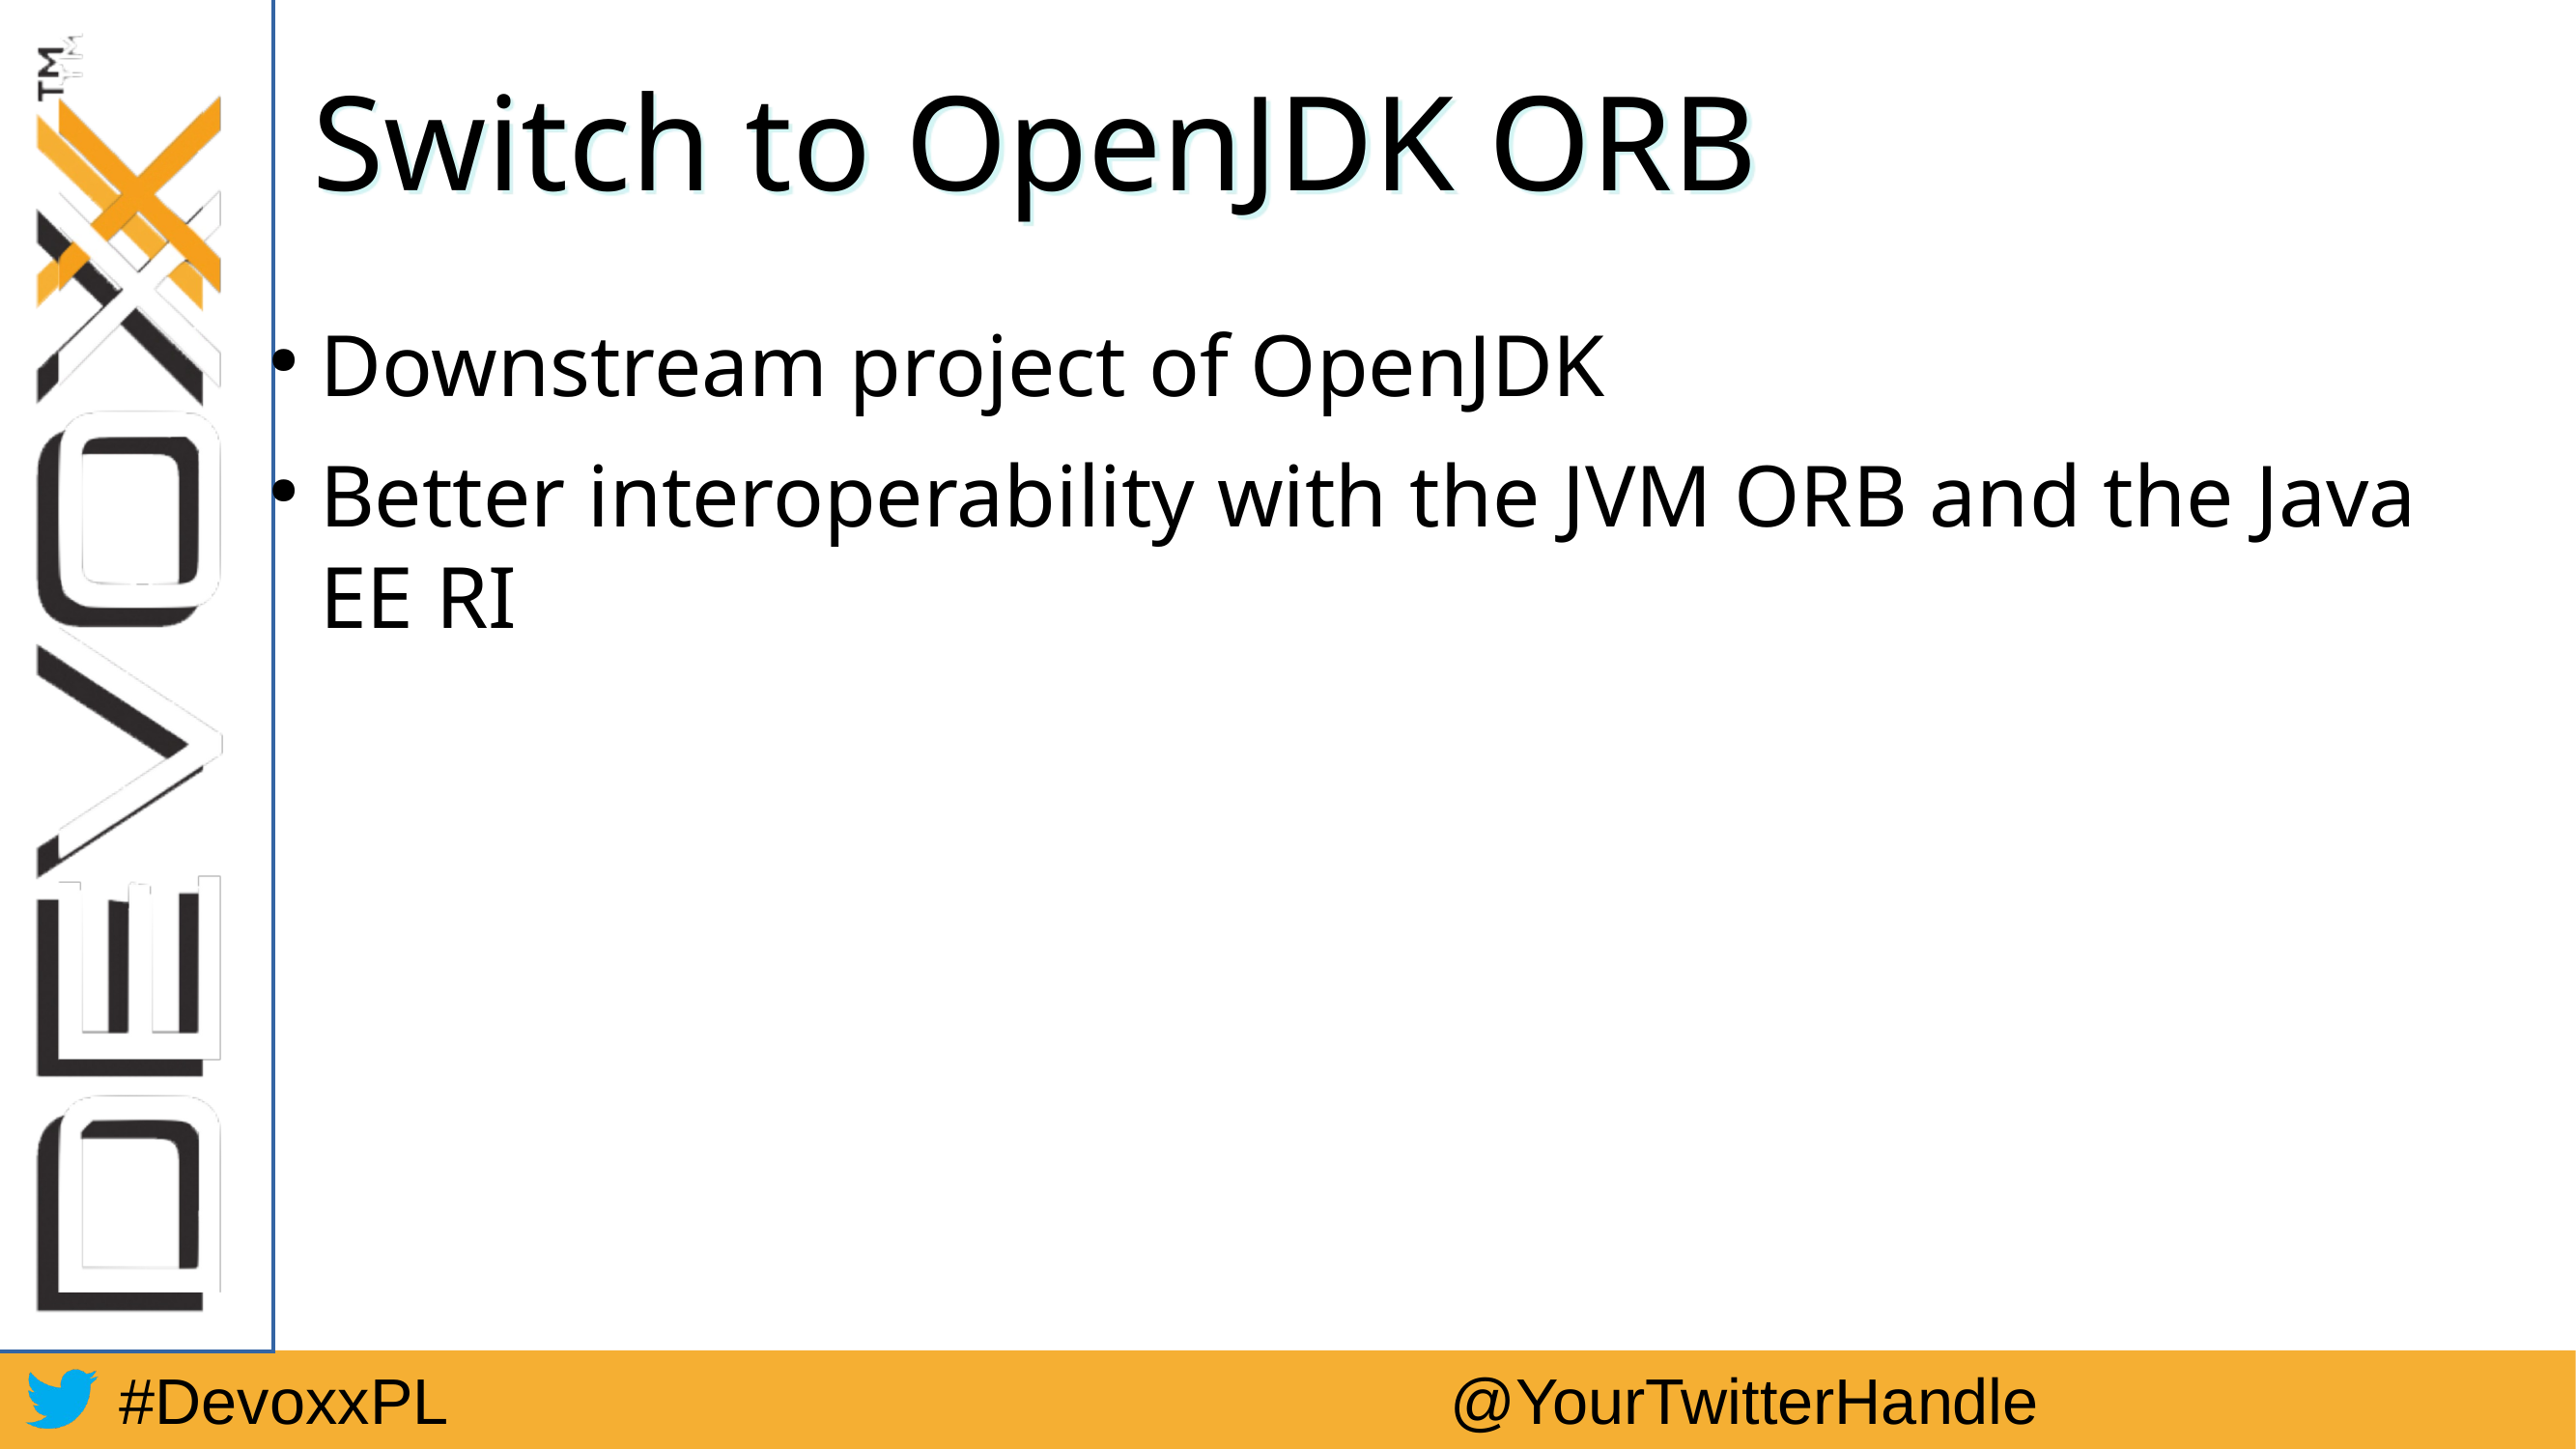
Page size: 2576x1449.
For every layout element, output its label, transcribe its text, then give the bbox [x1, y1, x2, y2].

list Downstream project of OpenJDK Better interoperability with the JVM ORB and the Java EE RI [251, 311, 2526, 1333]
picture [0, 1353, 123, 1449]
picture [60, 34, 223, 1292]
title Switch to OpenJDK ORB [312, 19, 2522, 258]
picture [0, 39, 220, 1350]
